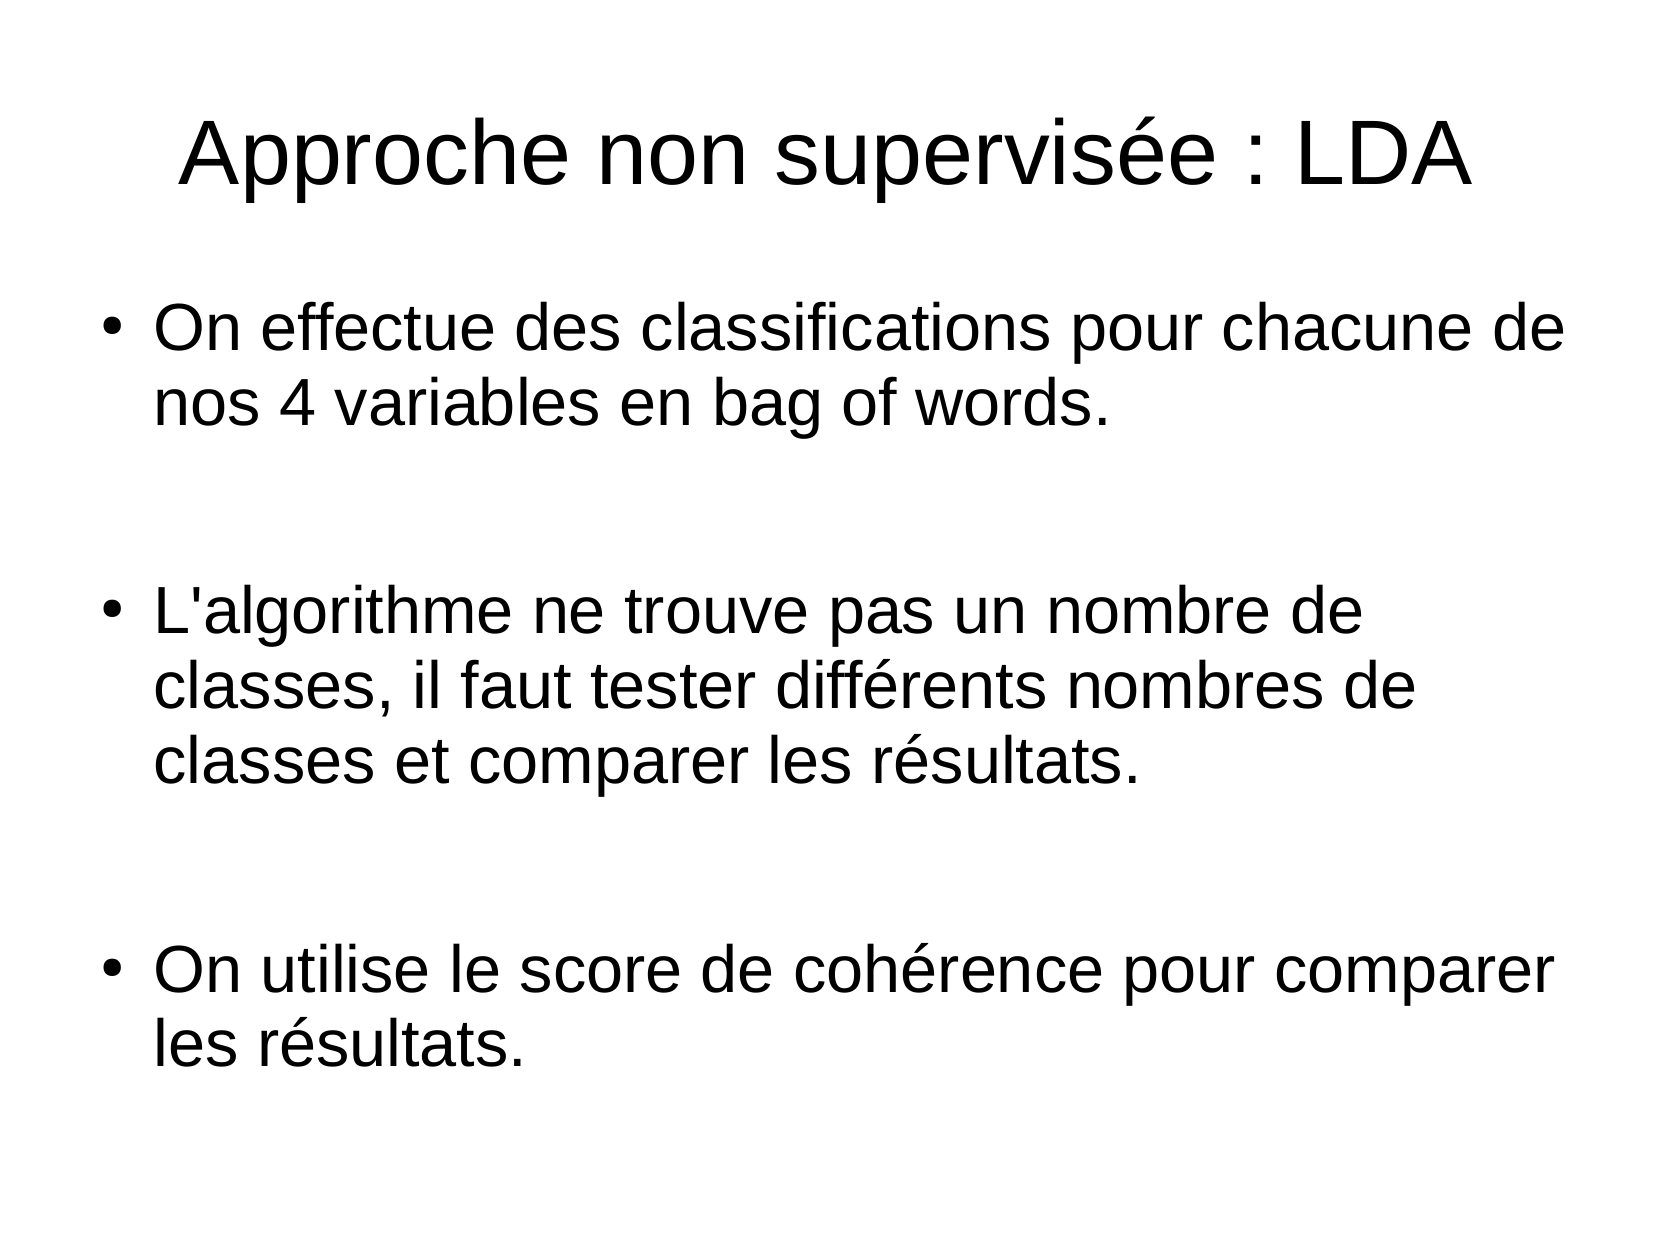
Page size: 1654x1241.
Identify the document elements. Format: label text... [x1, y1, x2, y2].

list On effectue des classifications pour chacune de nos 4 variables en bag of words. L'algorithme ne trouve pas un nombre de classes, il faut tester différents nombres de classes et comparer les résultats. On utilise le score de cohérence pour comparer les résultats. [82, 290, 1571, 1109]
title Approche non supervisée : LDA [82, 49, 1571, 257]
